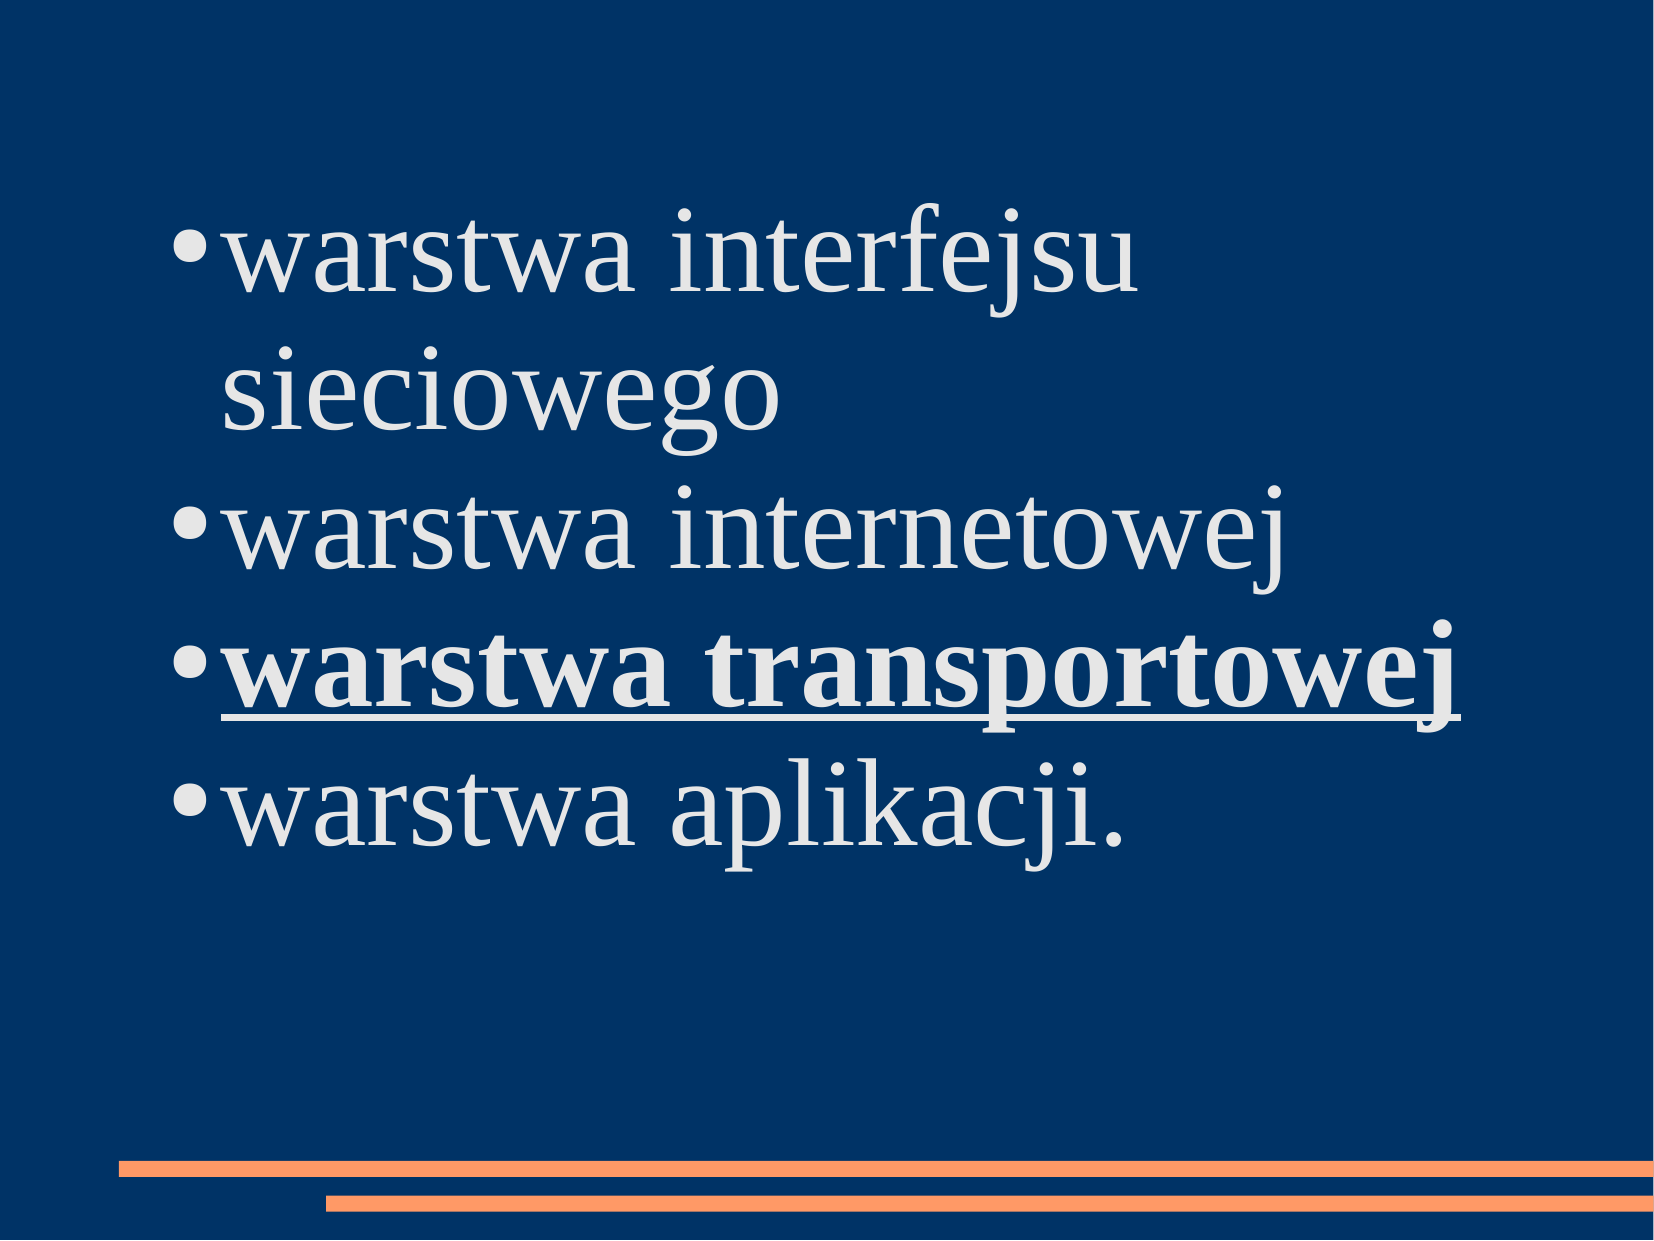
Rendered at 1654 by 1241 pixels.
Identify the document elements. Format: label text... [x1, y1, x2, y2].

list warstwa interfejsu sieciowego warstwa internetowej warstwa transportowej warstwa aplikacji. [150, 180, 1639, 999]
